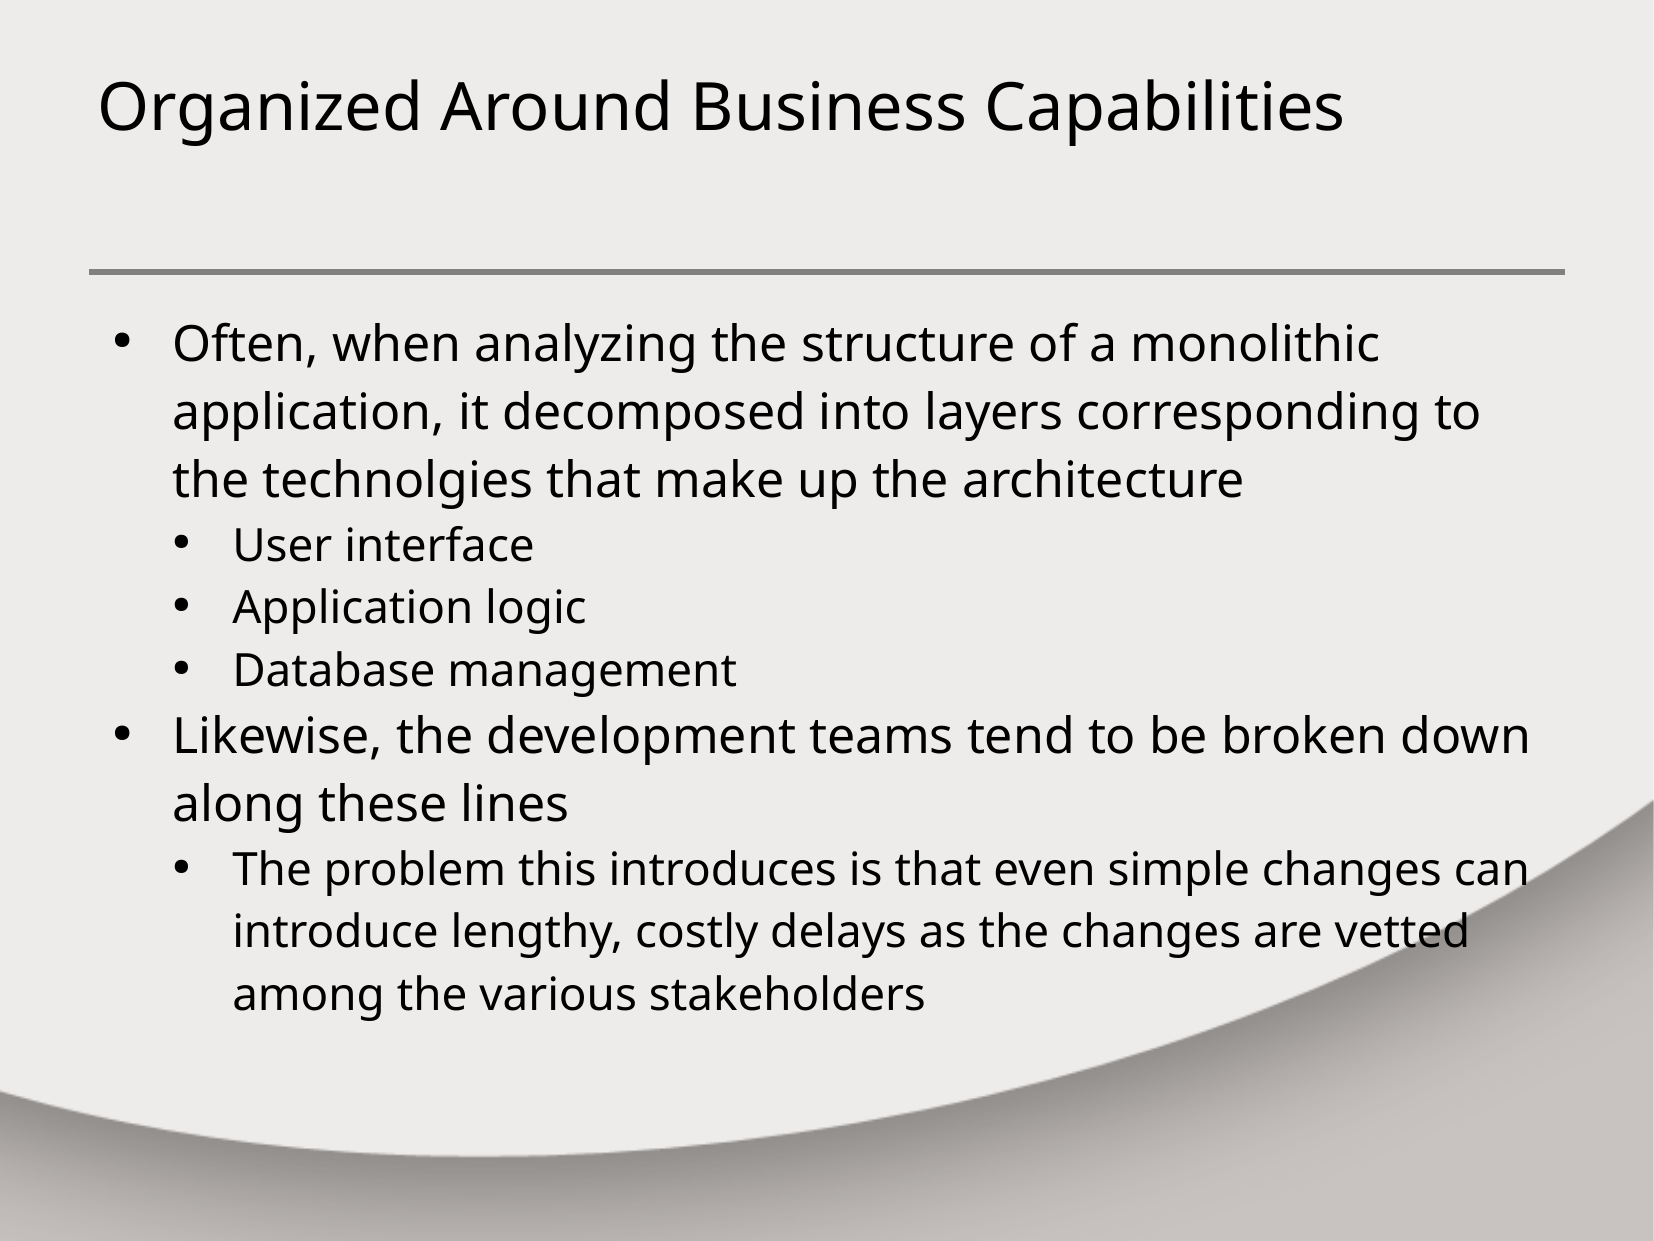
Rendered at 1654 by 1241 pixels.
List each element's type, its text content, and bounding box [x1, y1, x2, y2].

picture [0, 0, 1654, 1241]
text_box Often, when analyzing the structure of a monolithic application, it decomposed into layers corresponding to the technolgies that make up the architecture User interface Application logic Database management Likewise, the development teams tend to be broken down along these lines The problem this introduces is that even simple changes can introduce lengthy, costly delays as the changes are vetted among the various stakeholders [97, 300, 1561, 1163]
title Organized Around Business Capabilities [97, 75, 1561, 226]
